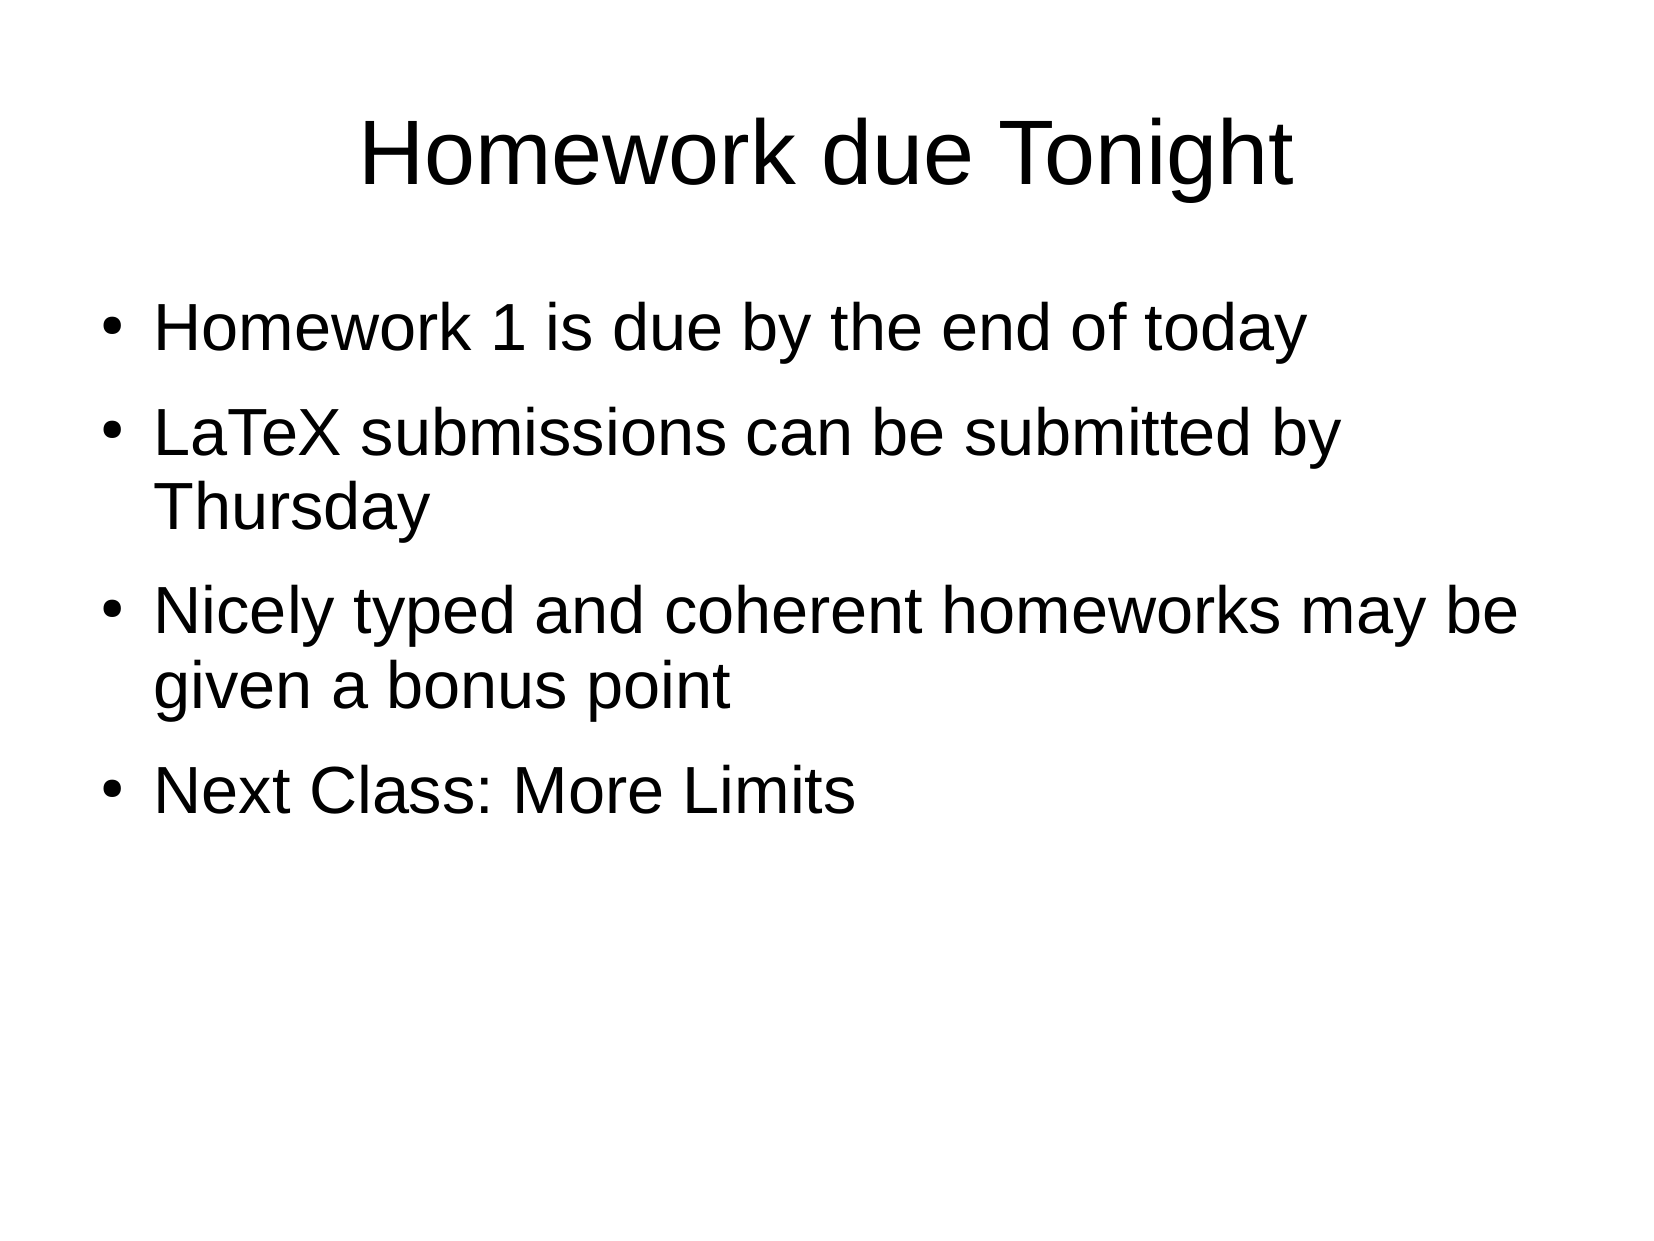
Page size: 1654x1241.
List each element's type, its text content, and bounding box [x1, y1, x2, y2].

title Homework due Tonight [82, 49, 1571, 257]
list Homework 1 is due by the end of today LaTeX submissions can be submitted by Thursday Nicely typed and coherent homeworks may be given a bonus point Next Class: More Limits [82, 290, 1571, 1109]
